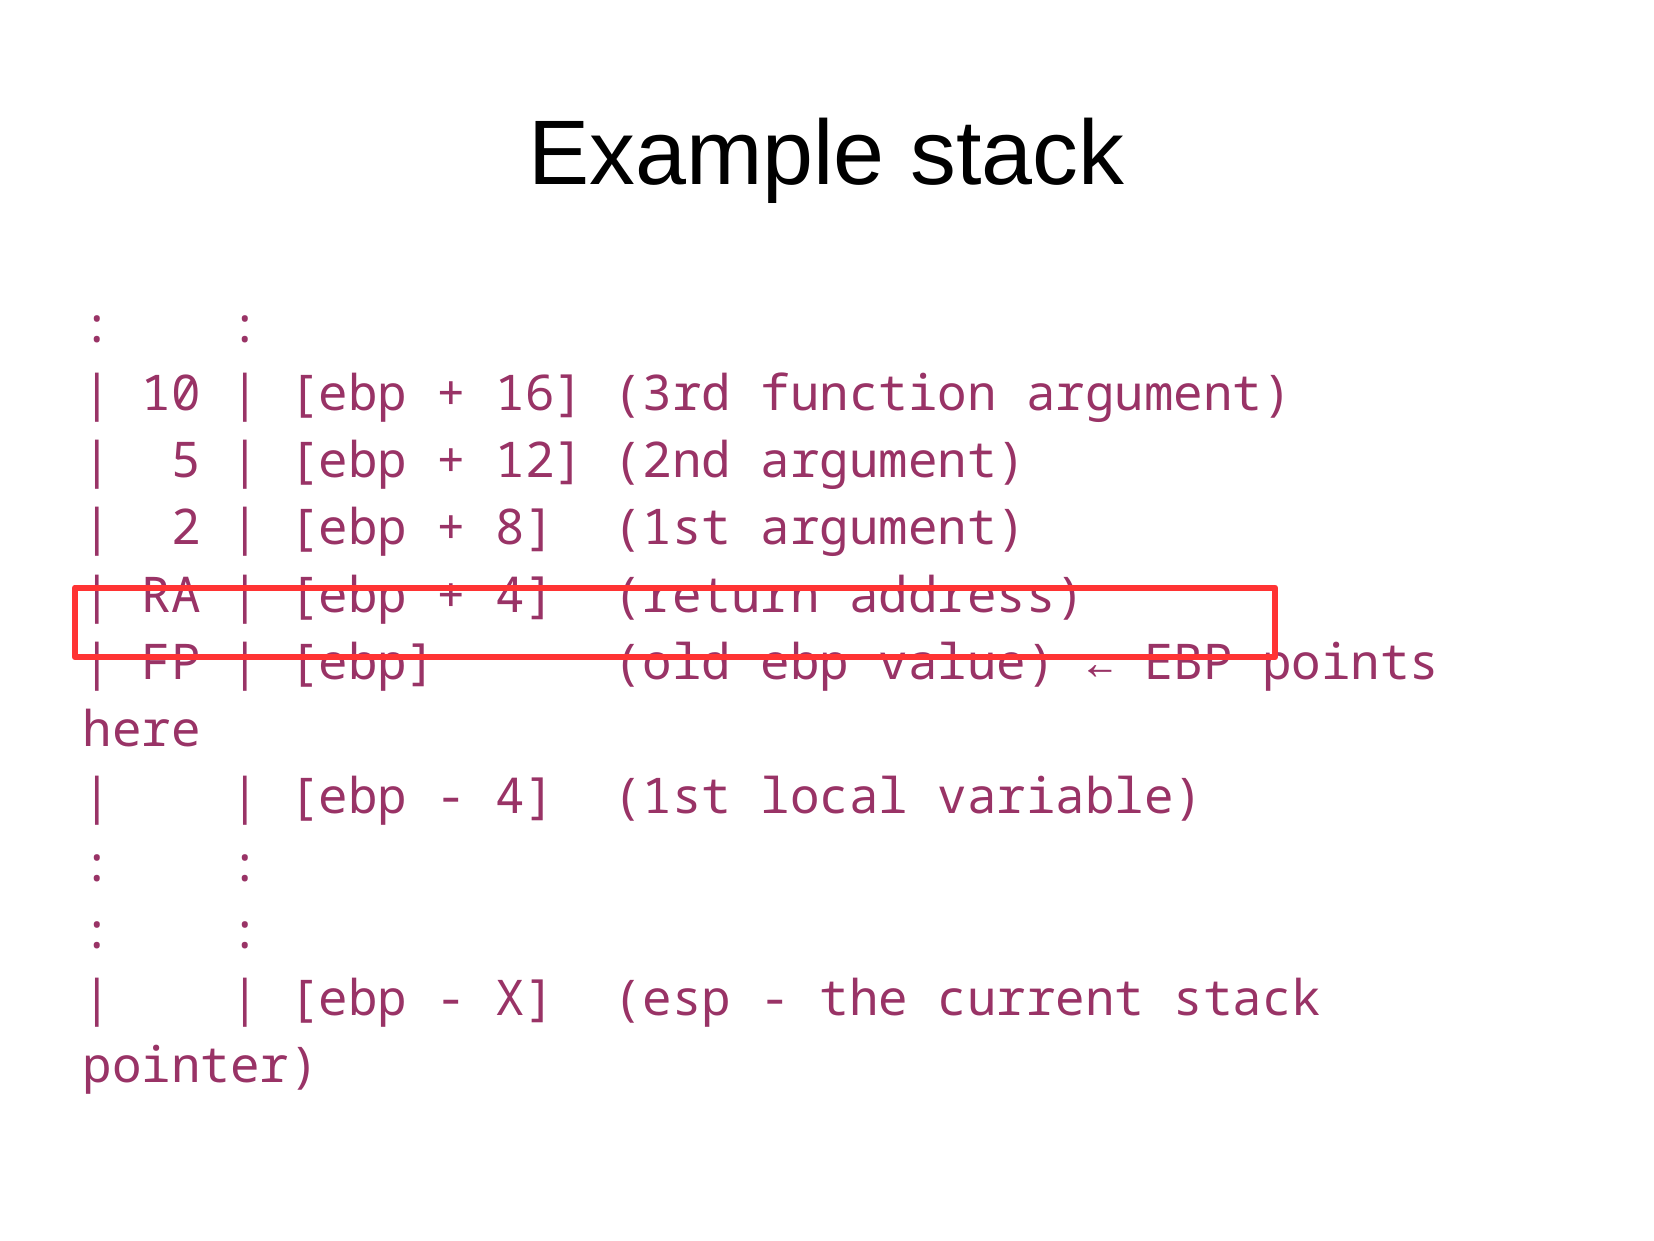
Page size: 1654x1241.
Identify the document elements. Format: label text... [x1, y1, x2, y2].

title Example stack [82, 49, 1571, 257]
list : : | 10 | [ebp + 16] (3rd function argument) | 5 | [ebp + 12] (2nd argument) | 2 | [ebp + 8] (1st argument) | RA | [ebp + 4] (return address) | FP | [ebp] (old ebp value) ← EBP points here | | [ebp - 4] (1st local variable) : : : : | | [ebp - X] (esp - the current stack pointer) [82, 591, 1272, 654]
list : : | 10 | [ebp + 16] (3rd function argument) | 5 | [ebp + 12] (2nd argument) | 2 | [ebp + 8] (1st argument) | RA | [ebp + 4] (return address) | FP | [ebp] (old ebp value) ← EBP points here | | [ebp - 4] (1st local variable) : : : : | | [ebp - X] (esp - the current stack pointer) [82, 290, 1571, 1109]
